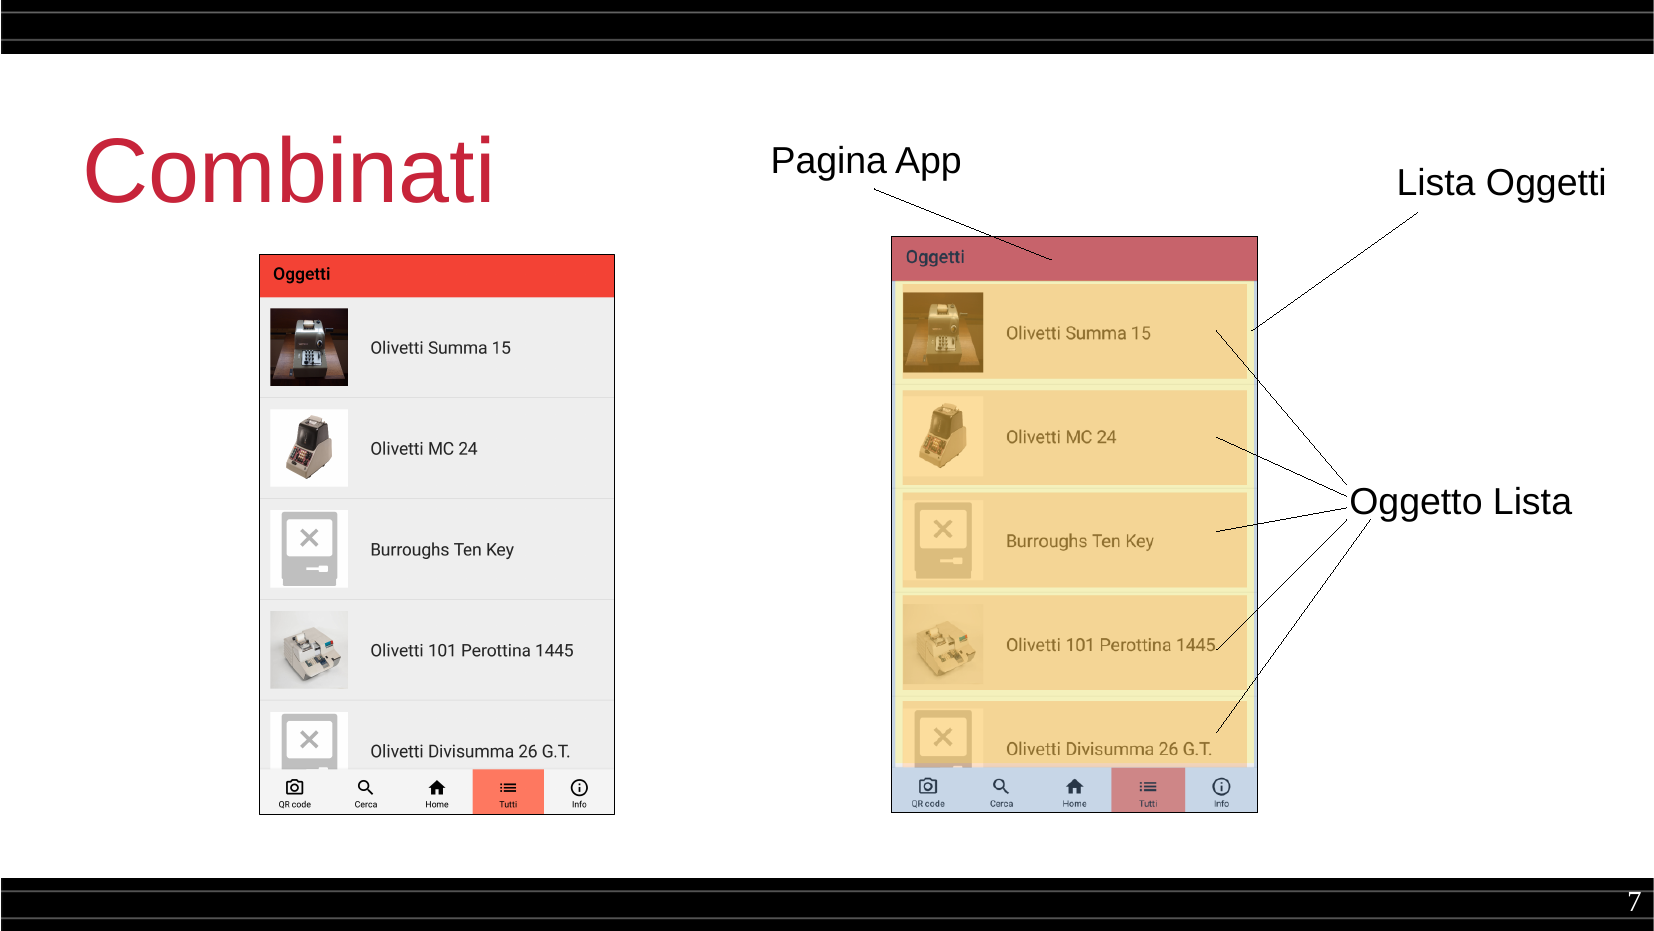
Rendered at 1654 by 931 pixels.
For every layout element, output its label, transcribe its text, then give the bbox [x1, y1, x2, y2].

picture [1, 878, 1654, 931]
text_box Lista Oggetti [1381, 153, 1630, 211]
text_box Pagina App [755, 132, 1004, 189]
picture [1, 0, 1654, 54]
picture [891, 236, 1258, 813]
title Combinati [82, 92, 1571, 249]
picture [259, 254, 615, 815]
text_box Oggetto Lista [1334, 473, 1630, 615]
